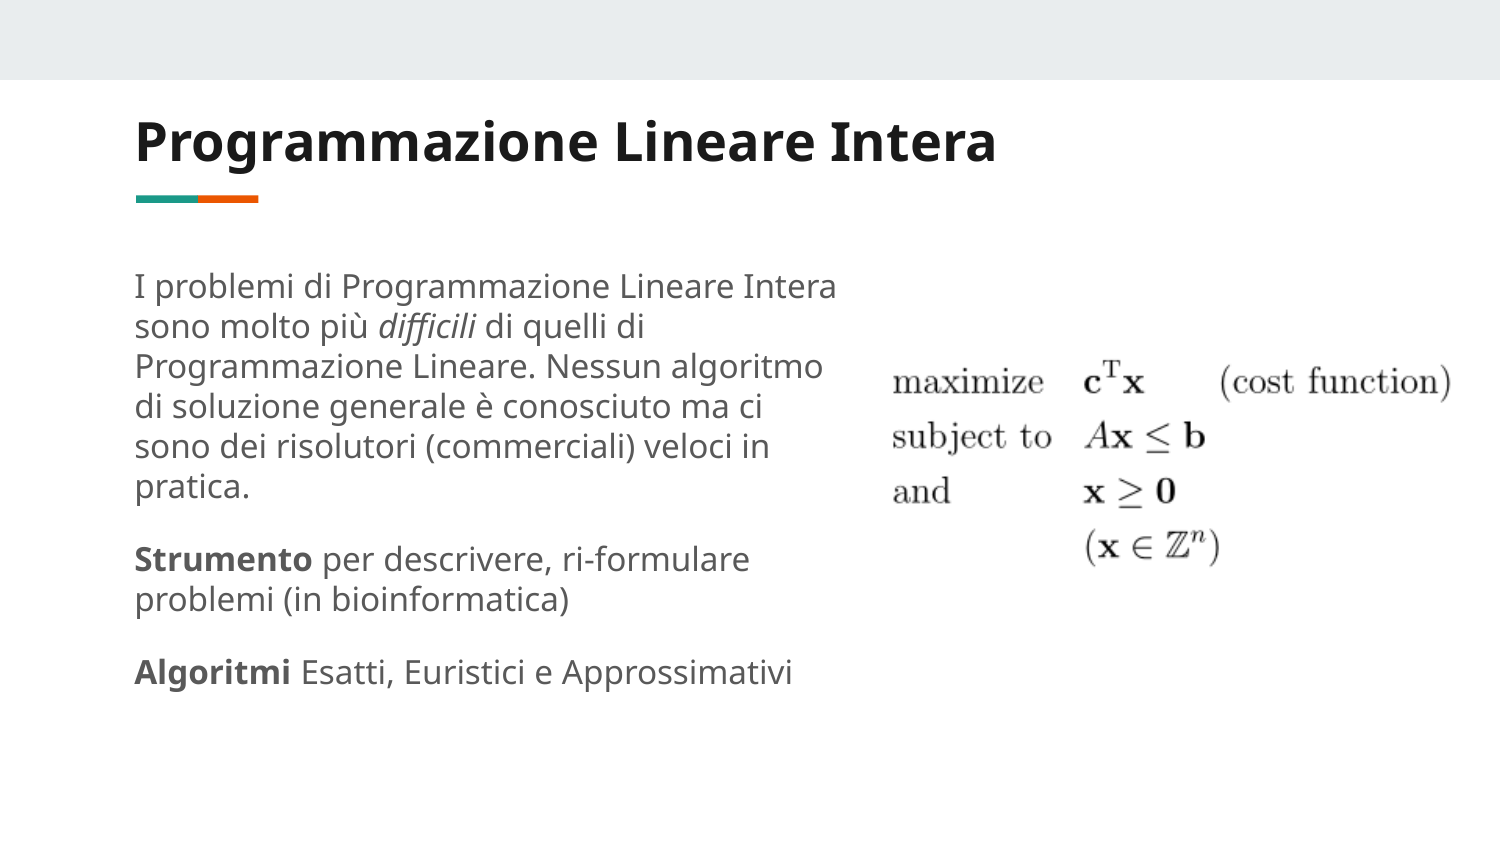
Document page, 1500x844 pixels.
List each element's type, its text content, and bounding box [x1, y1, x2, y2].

title Programmazione Lineare Intera [119, 92, 1381, 181]
picture [875, 340, 1488, 587]
list I problemi di Programmazione Lineare Intera sono molto più difficili di quelli di Programmazione Lineare. Nessun algoritmo di soluzione generale è conosciuto ma ci sono dei risolutori (commerciali) veloci in pratica. Strumento per descrivere, ri-formulare problemi (in bioinformatica) Algoritmi Esatti, Euristici e Approssimativi [119, 250, 864, 815]
